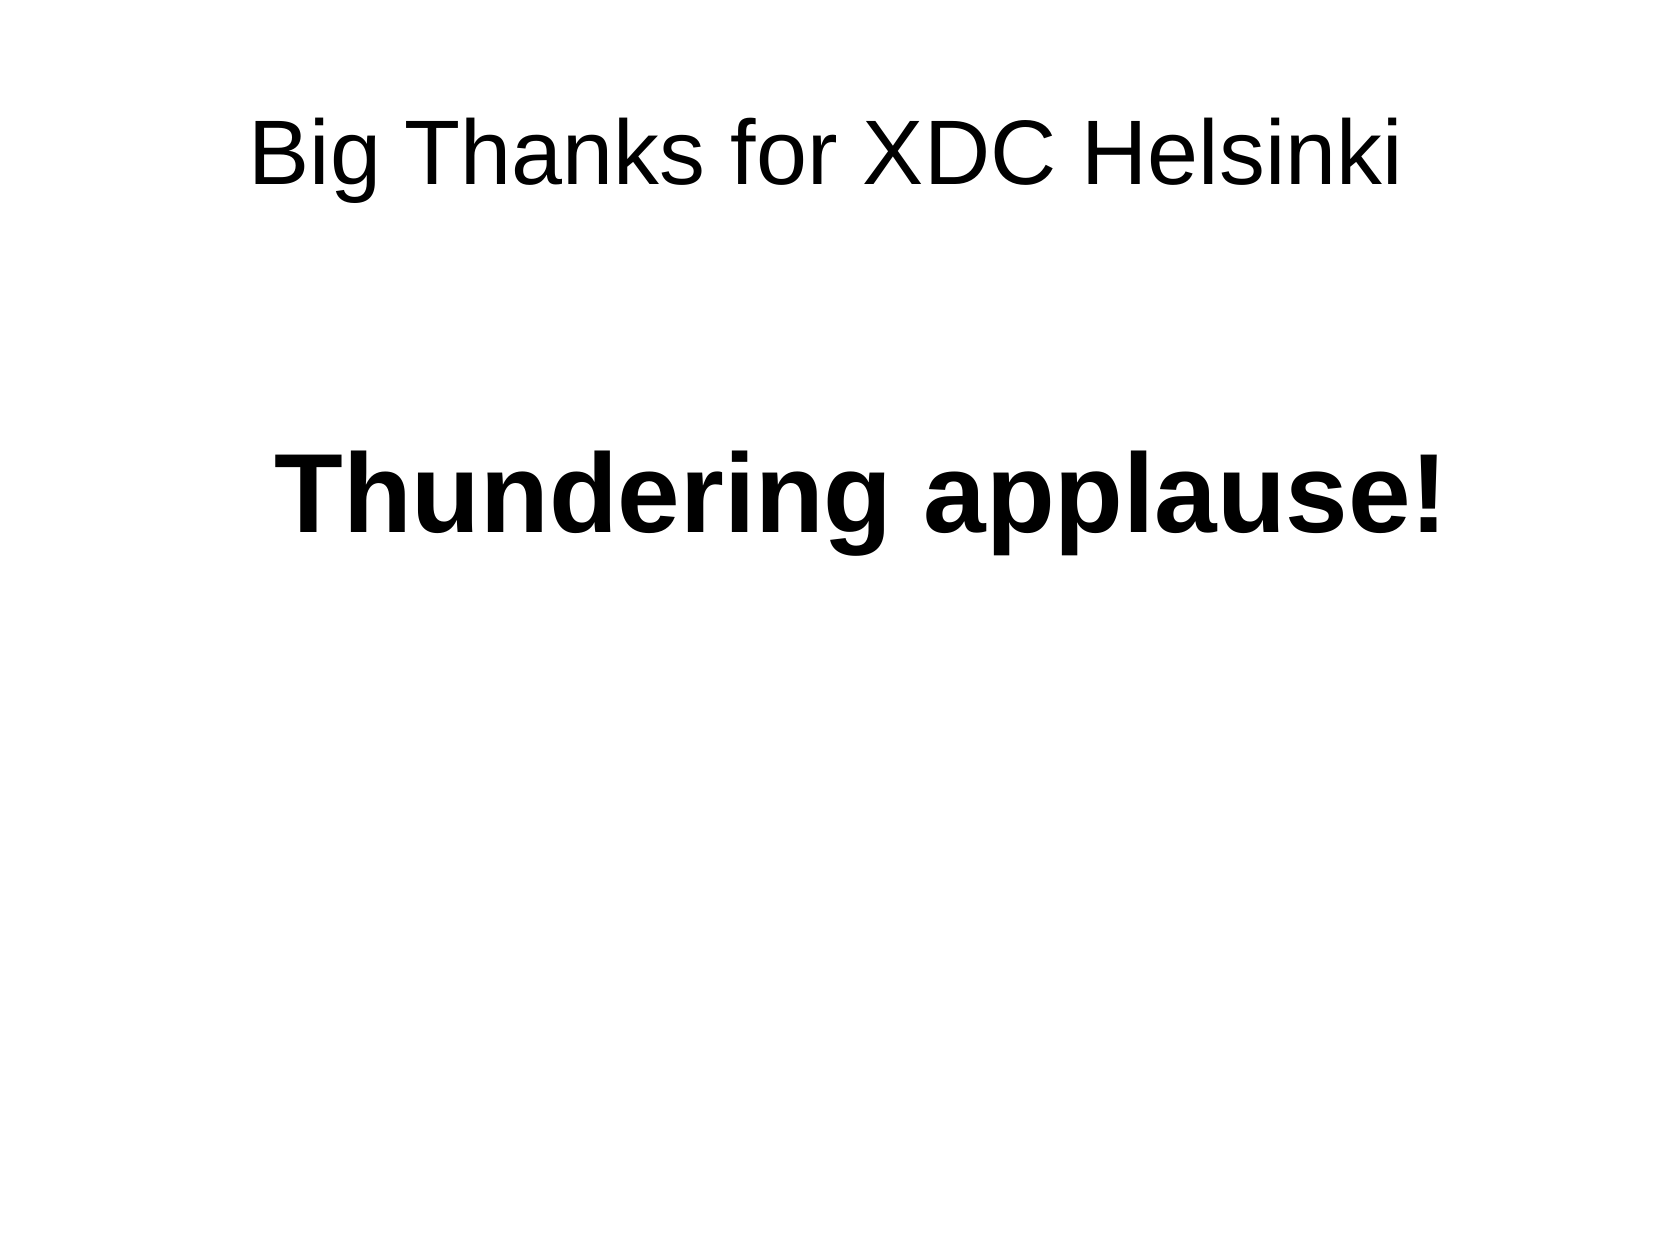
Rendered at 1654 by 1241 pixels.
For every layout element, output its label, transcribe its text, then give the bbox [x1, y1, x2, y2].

title Big Thanks for XDC Helsinki [82, 49, 1571, 257]
list Thundering applause! [82, 431, 1571, 1021]
